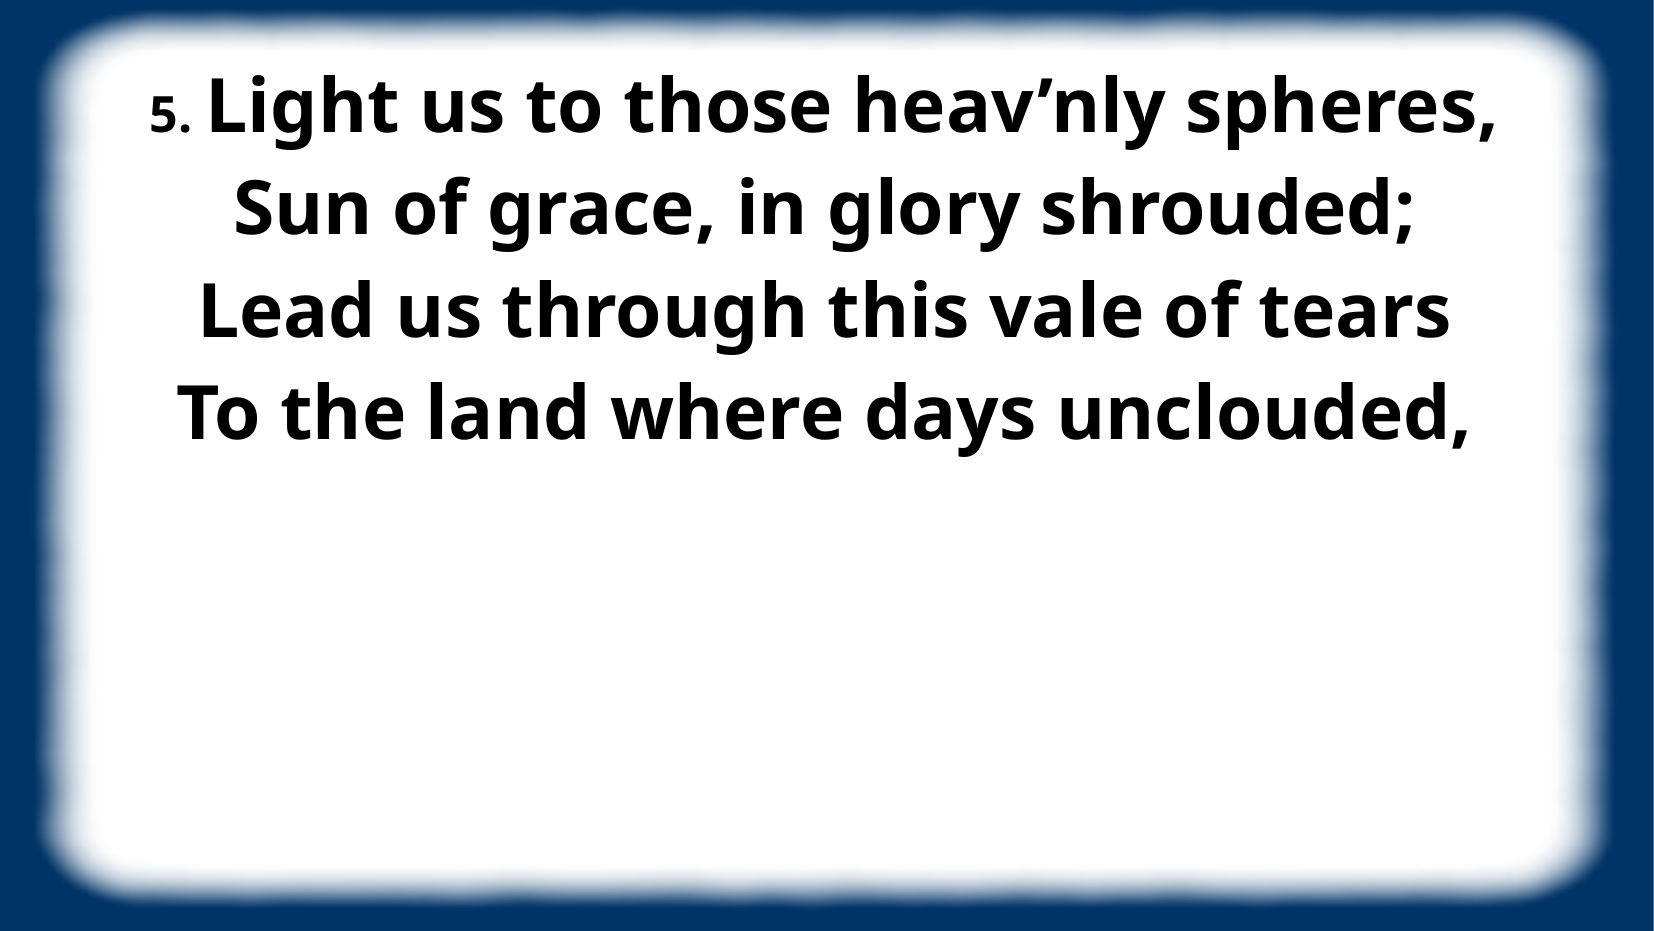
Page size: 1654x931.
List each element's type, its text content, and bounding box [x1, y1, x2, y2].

text_box 5. Light us to those heav’nly spheres, Sun of grace, in glory shrouded; Lead us through this vale of tears To the land where days unclouded, [105, 45, 1546, 460]
picture [0, 0, 1654, 931]
